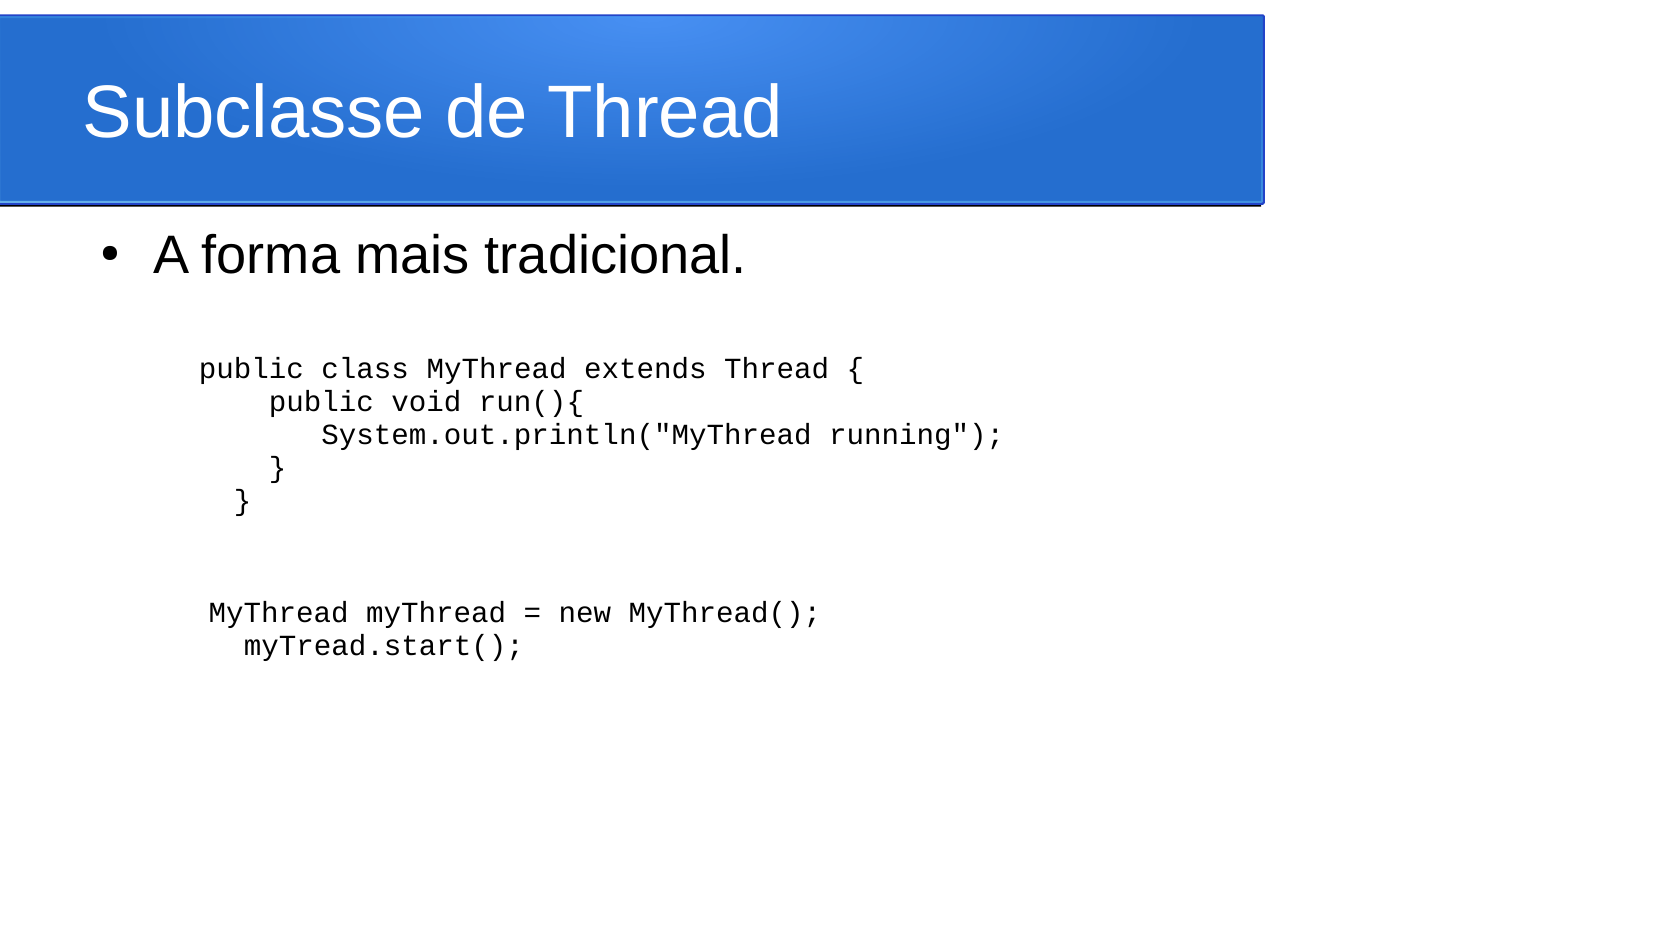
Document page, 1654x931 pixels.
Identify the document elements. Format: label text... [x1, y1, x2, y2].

text_box MyThread myThread = new MyThread(); myTread.start(); [193, 590, 922, 705]
text_box public class MyThread extends Thread { public void run(){ System.out.println("MyThread running"); } } [184, 347, 1182, 626]
list A forma mais tradicional. [82, 224, 1571, 764]
title Subclasse de Thread [82, 35, 1235, 189]
